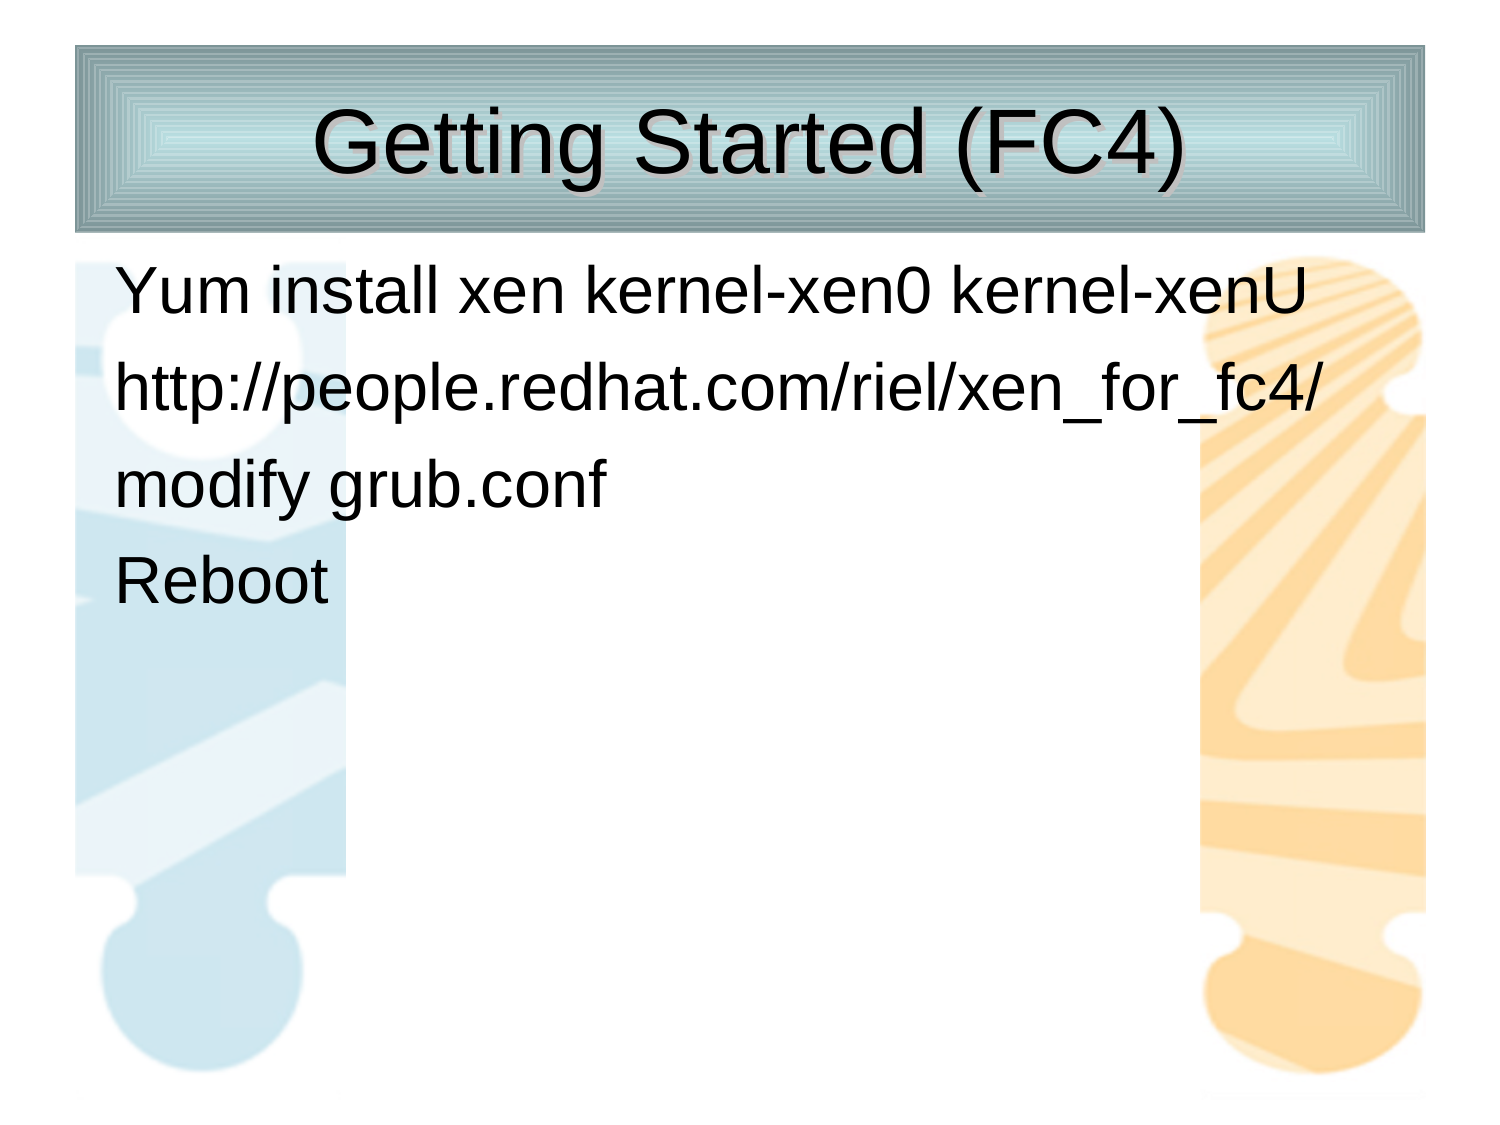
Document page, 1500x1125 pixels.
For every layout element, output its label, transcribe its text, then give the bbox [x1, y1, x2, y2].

list Yum install xen kernel-xen0 kernel-xenU http://people.redhat.com/riel/xen_for_fc4/ modify grub.conf Reboot [99, 240, 1419, 1125]
picture [75, 237, 346, 1100]
title Getting Started (FC4) [75, 45, 1426, 233]
picture [1200, 233, 1426, 1100]
